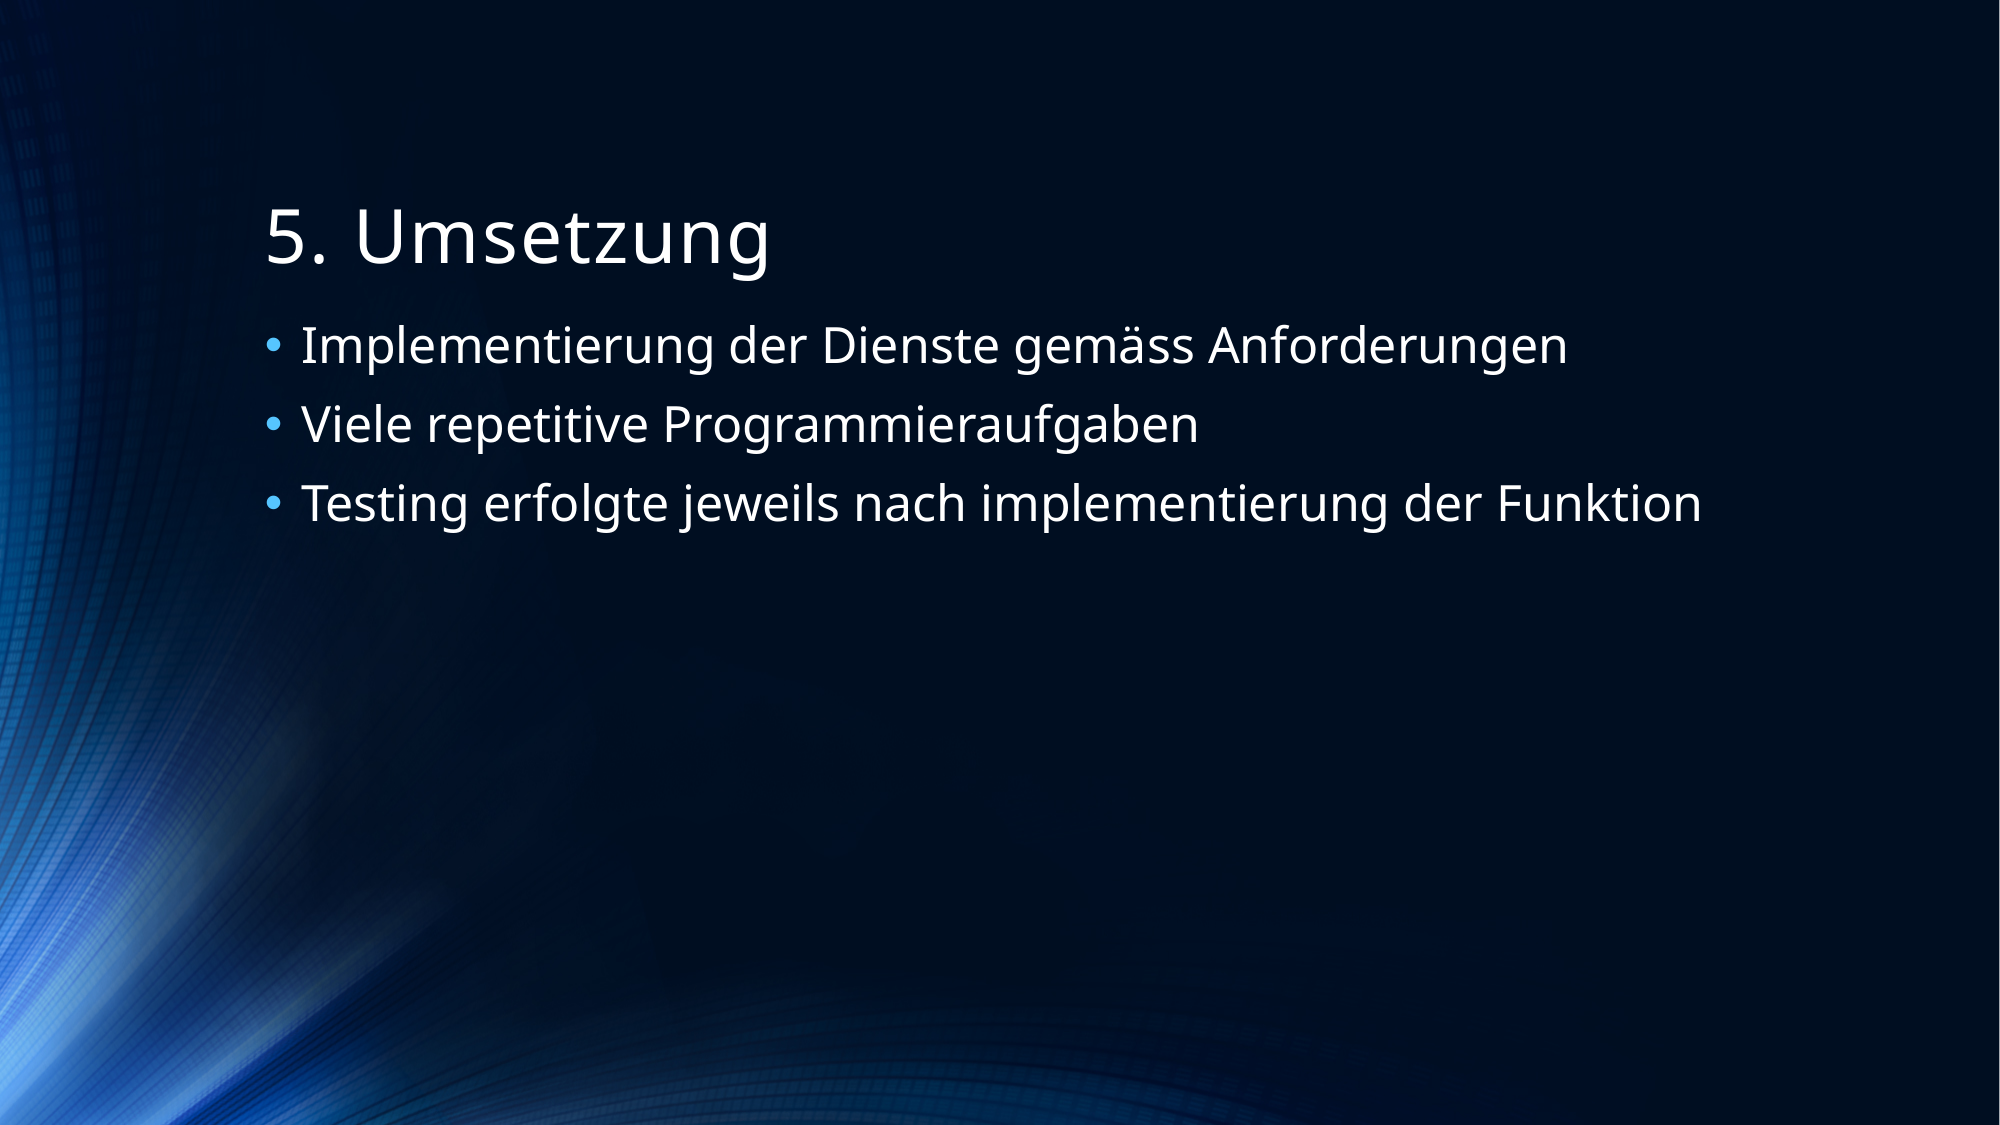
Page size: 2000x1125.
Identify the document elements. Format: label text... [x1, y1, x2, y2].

list Implementierung der Dienste gemäss Anforderungen Viele repetitive Programmieraufgaben Testing erfolgte jeweils nach implementierung der Funktion [249, 312, 1749, 988]
picture [0, 0, 2000, 1125]
title 5. Umsetzung [249, 62, 1750, 288]
